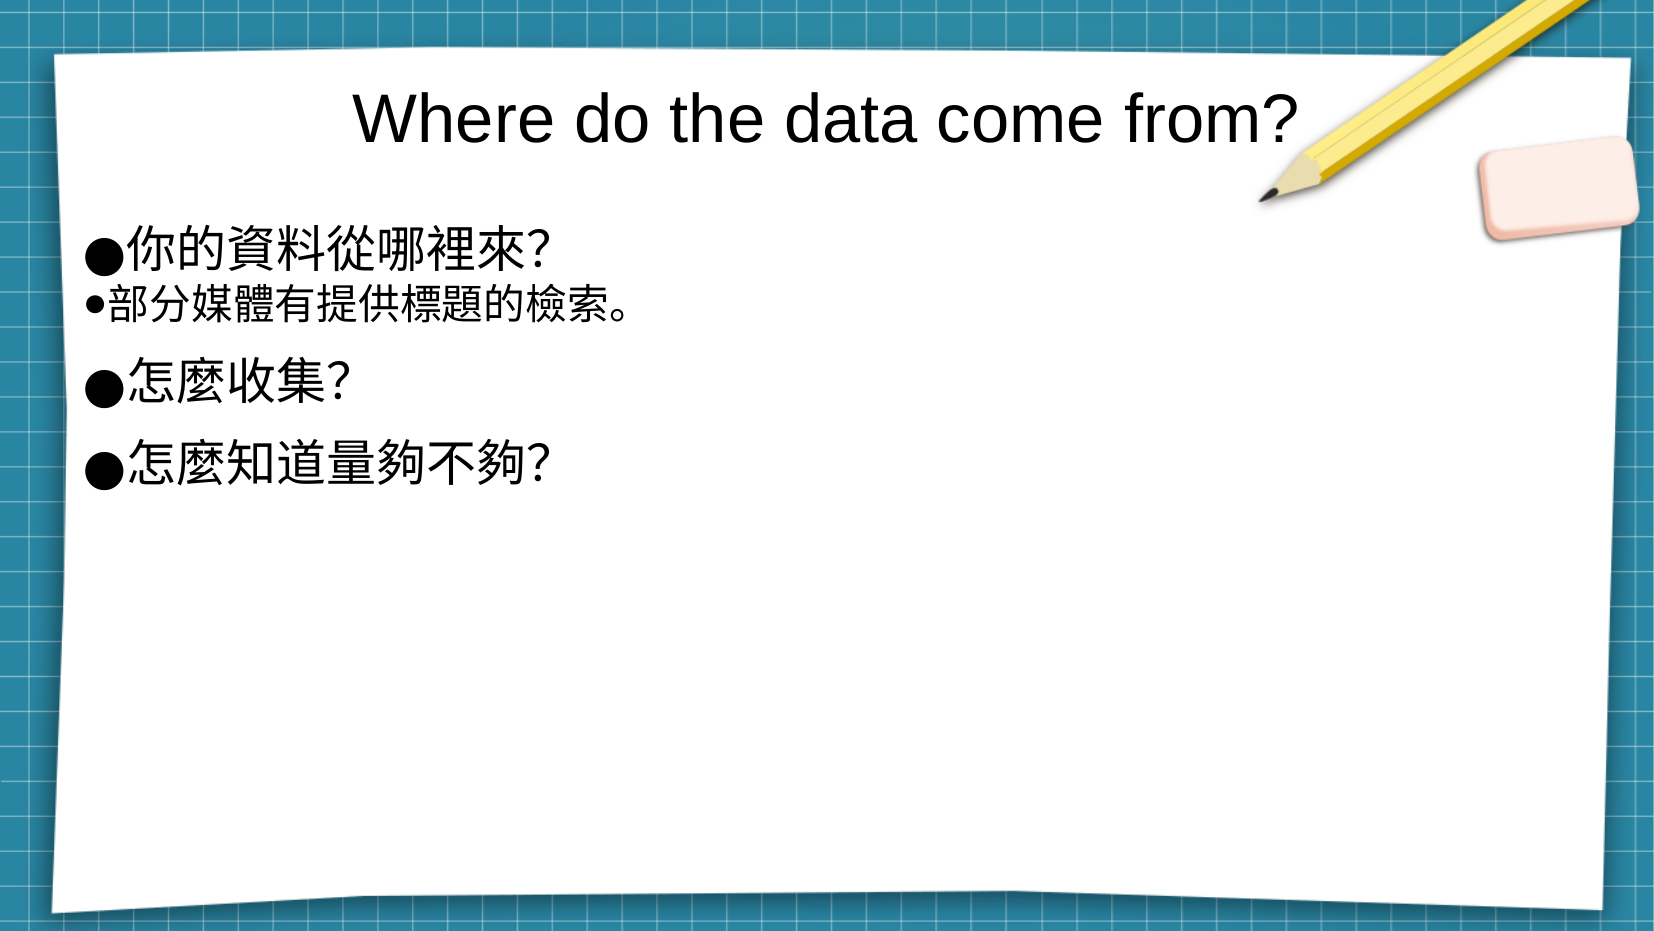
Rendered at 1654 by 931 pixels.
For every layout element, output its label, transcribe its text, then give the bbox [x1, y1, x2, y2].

text_box 你的資料從哪裡來？ 部分媒體有提供標題的檢索。 怎麼收集？ 怎麼知道量夠不夠？ [82, 217, 1571, 757]
picture [0, 0, 1654, 931]
text_box Where do the data come from? [82, 36, 1571, 193]
